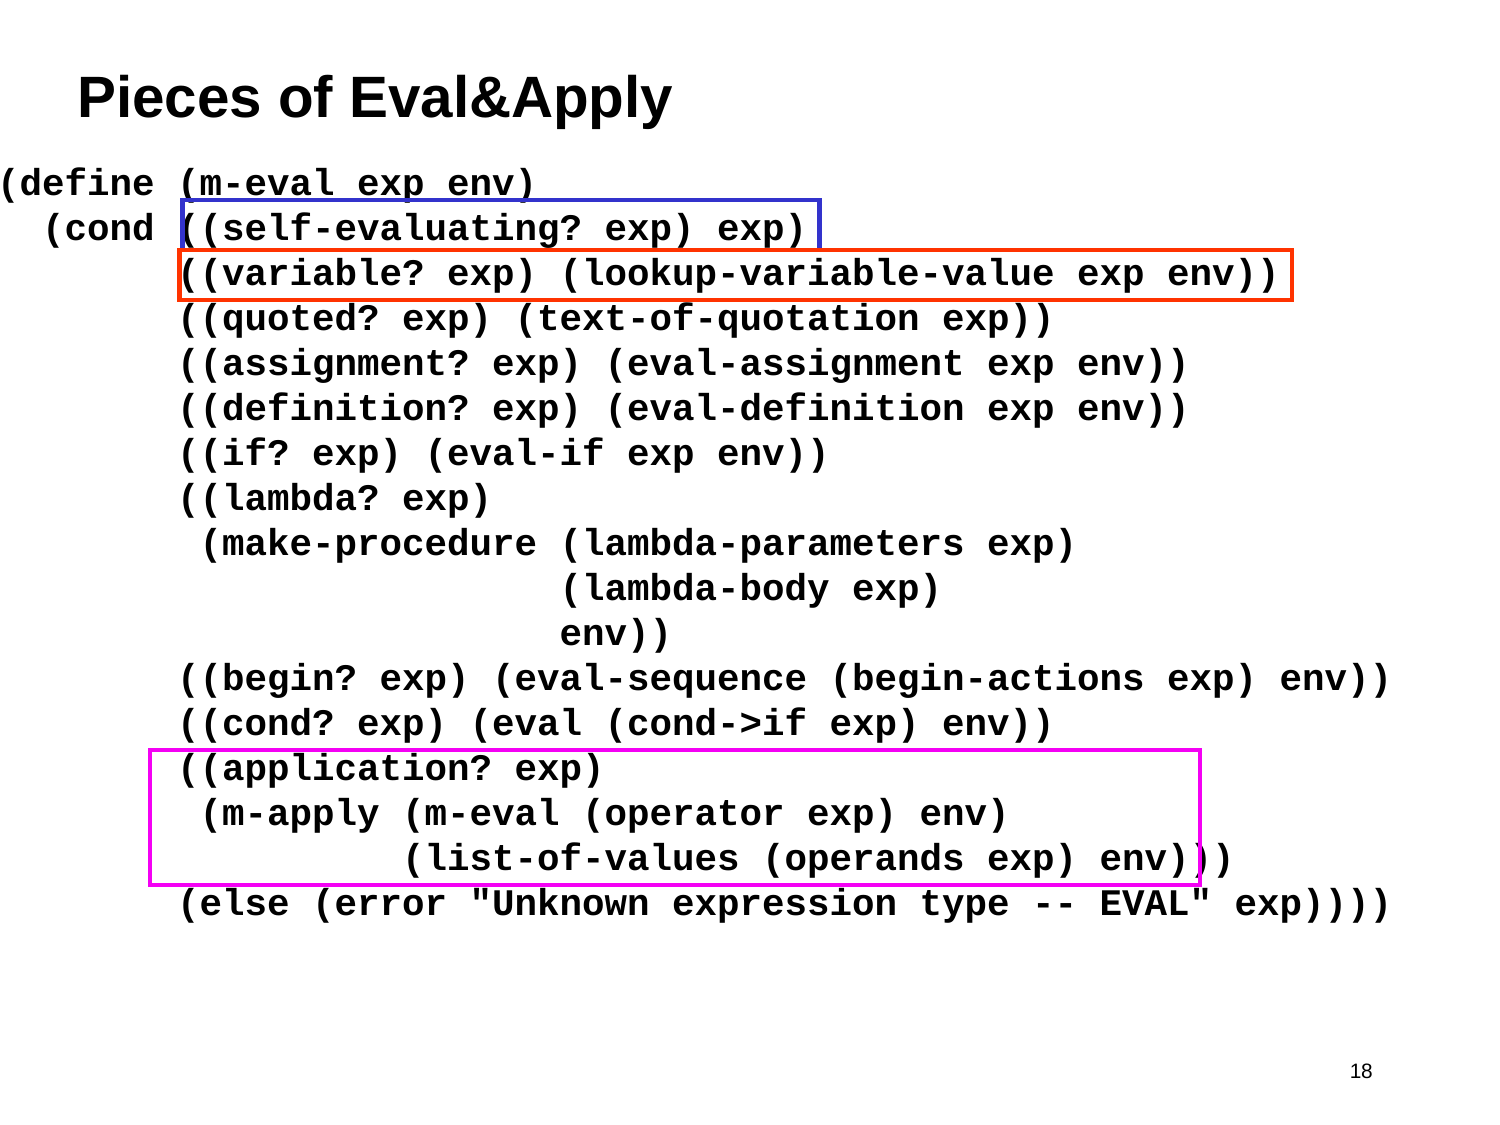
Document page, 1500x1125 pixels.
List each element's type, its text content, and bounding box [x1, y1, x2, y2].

text_box (define (m-eval exp env) (cond ((self-evaluating? exp) exp) ((variable? exp) (lookup-variable-value exp env)) ((quoted? exp) (text-of-quotation exp)) ((assignment? exp) (eval-assignment exp env)) ((definition? exp) (eval-definition exp env)) ((if? exp) (eval-if exp env)) ((lambda? exp) (make-procedure (lambda-parameters exp) (lambda-body exp) env)) ((begin? exp) (eval-sequence (begin-actions exp) env)) ((cond? exp) (eval (cond->if exp) env)) ((application? exp) (m-apply (m-eval (operator exp) env) (list-of-values (operands exp) env))) (else (error "Unknown expression type -- EVAL" exp)))) [0, 149, 1408, 931]
text_box Pieces of Eval&Apply [62, 24, 1338, 149]
text_box <number> [1025, 1049, 1388, 1101]
